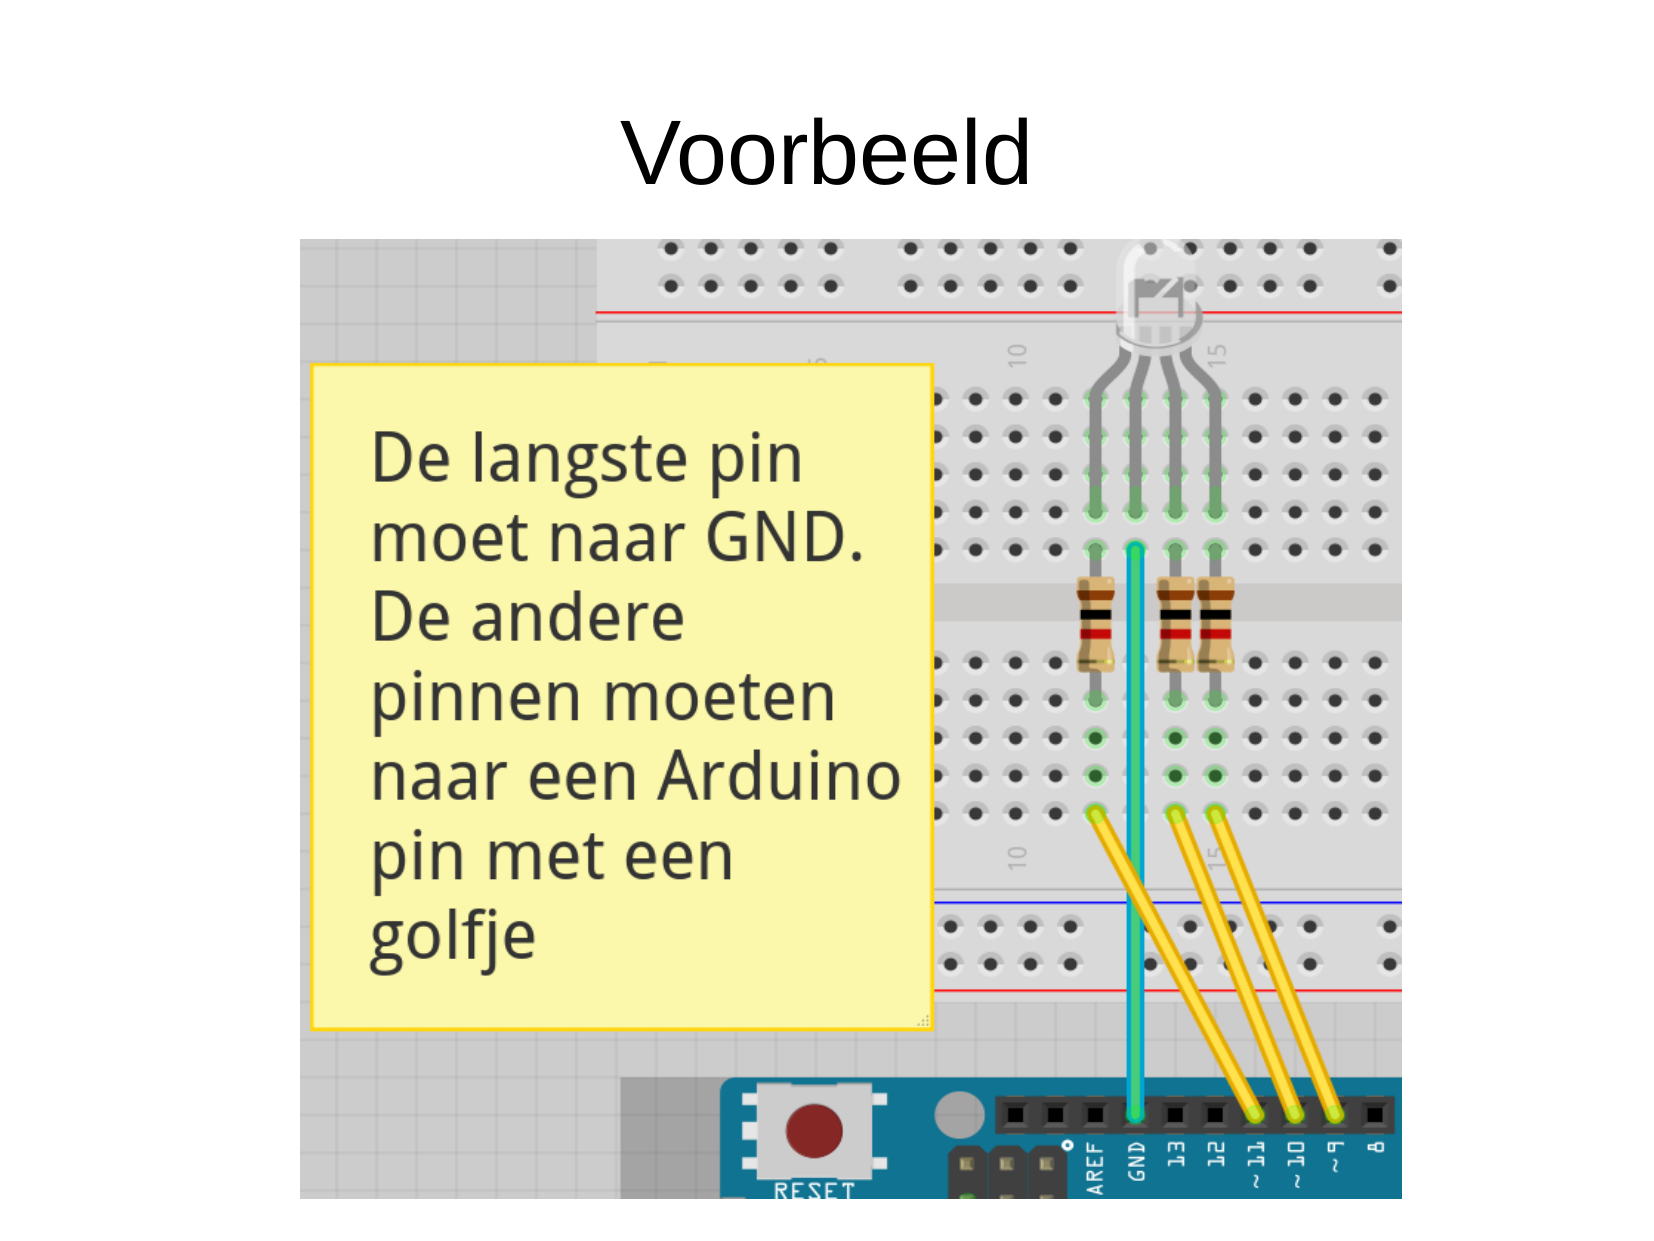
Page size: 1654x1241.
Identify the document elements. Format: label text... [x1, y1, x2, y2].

picture [300, 239, 1402, 1199]
title Voorbeeld [82, 49, 1571, 257]
